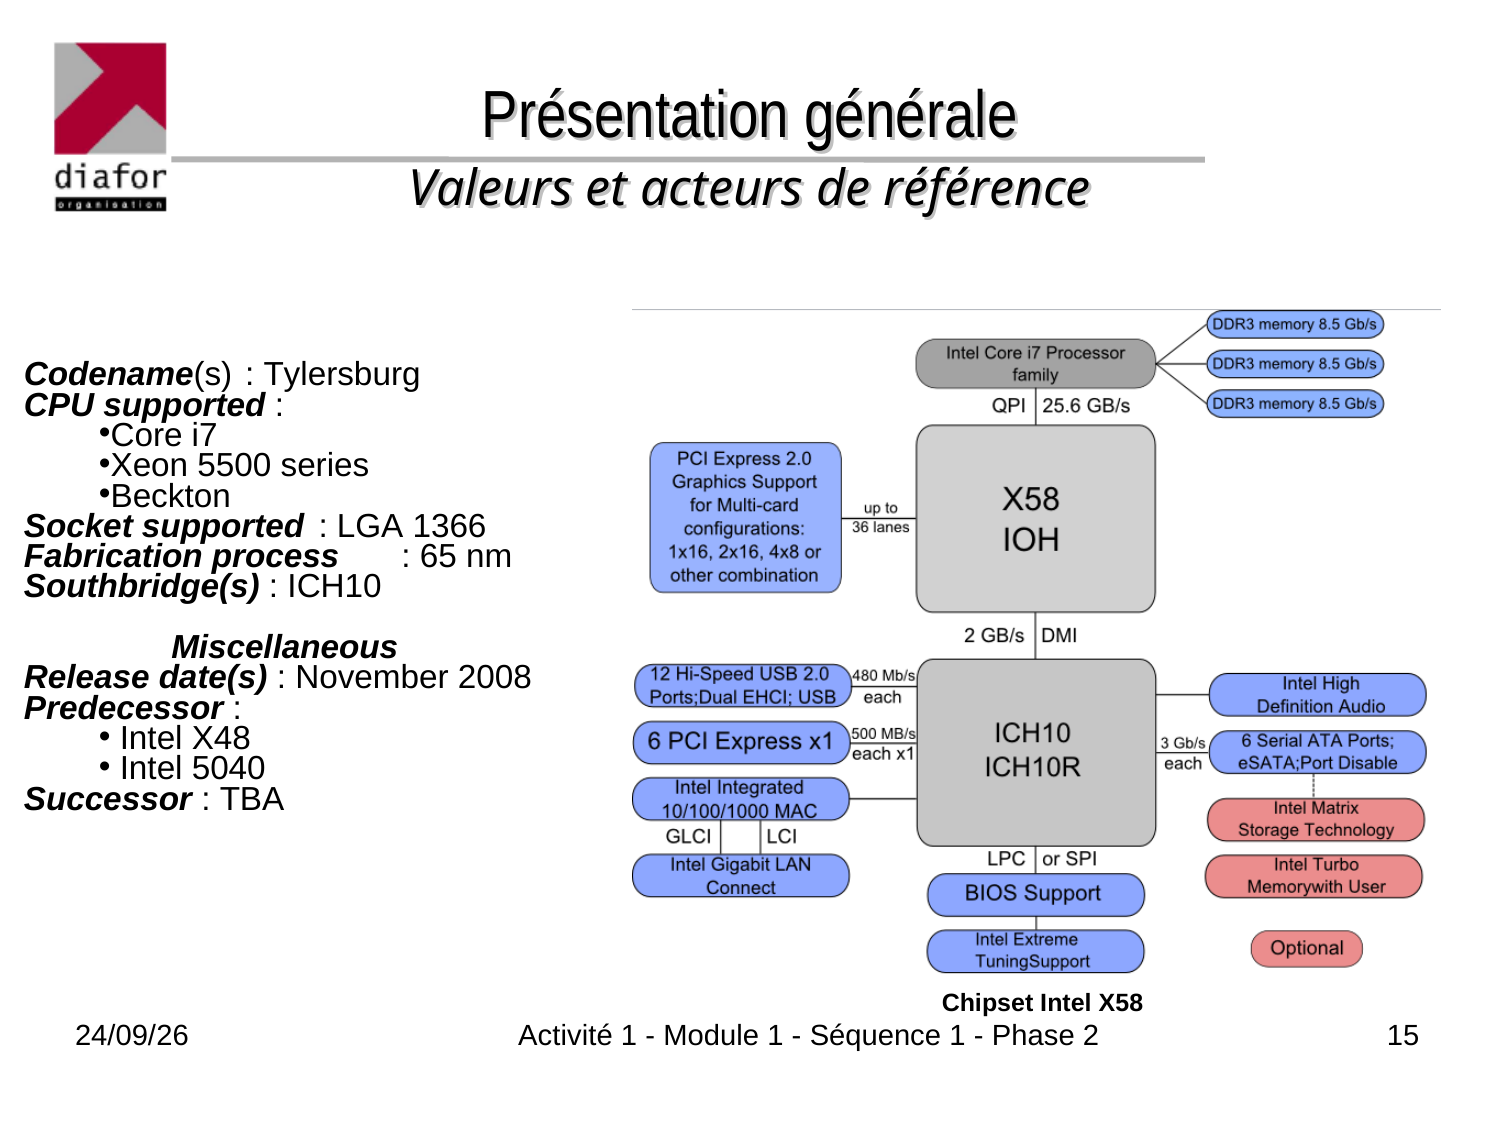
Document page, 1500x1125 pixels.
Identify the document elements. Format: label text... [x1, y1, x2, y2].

title Présentation générale Valeurs et acteurs de référence [75, 45, 1426, 250]
picture [632, 309, 1441, 1004]
text_box Chipset Intel X58 [927, 986, 1159, 1024]
picture [53, 42, 168, 213]
text_box Codename(s) : Tylersburg CPU supported : Core i7 Xeon 5500 series Beckton Socket supported : LGA 1366 Fabrication process : 65 nm Southbridge(s) : ICH10 Miscellaneous Release date(s) : November 2008 Predecessor : Intel X48 Intel 5040 Successor : TBA [9, 354, 548, 824]
